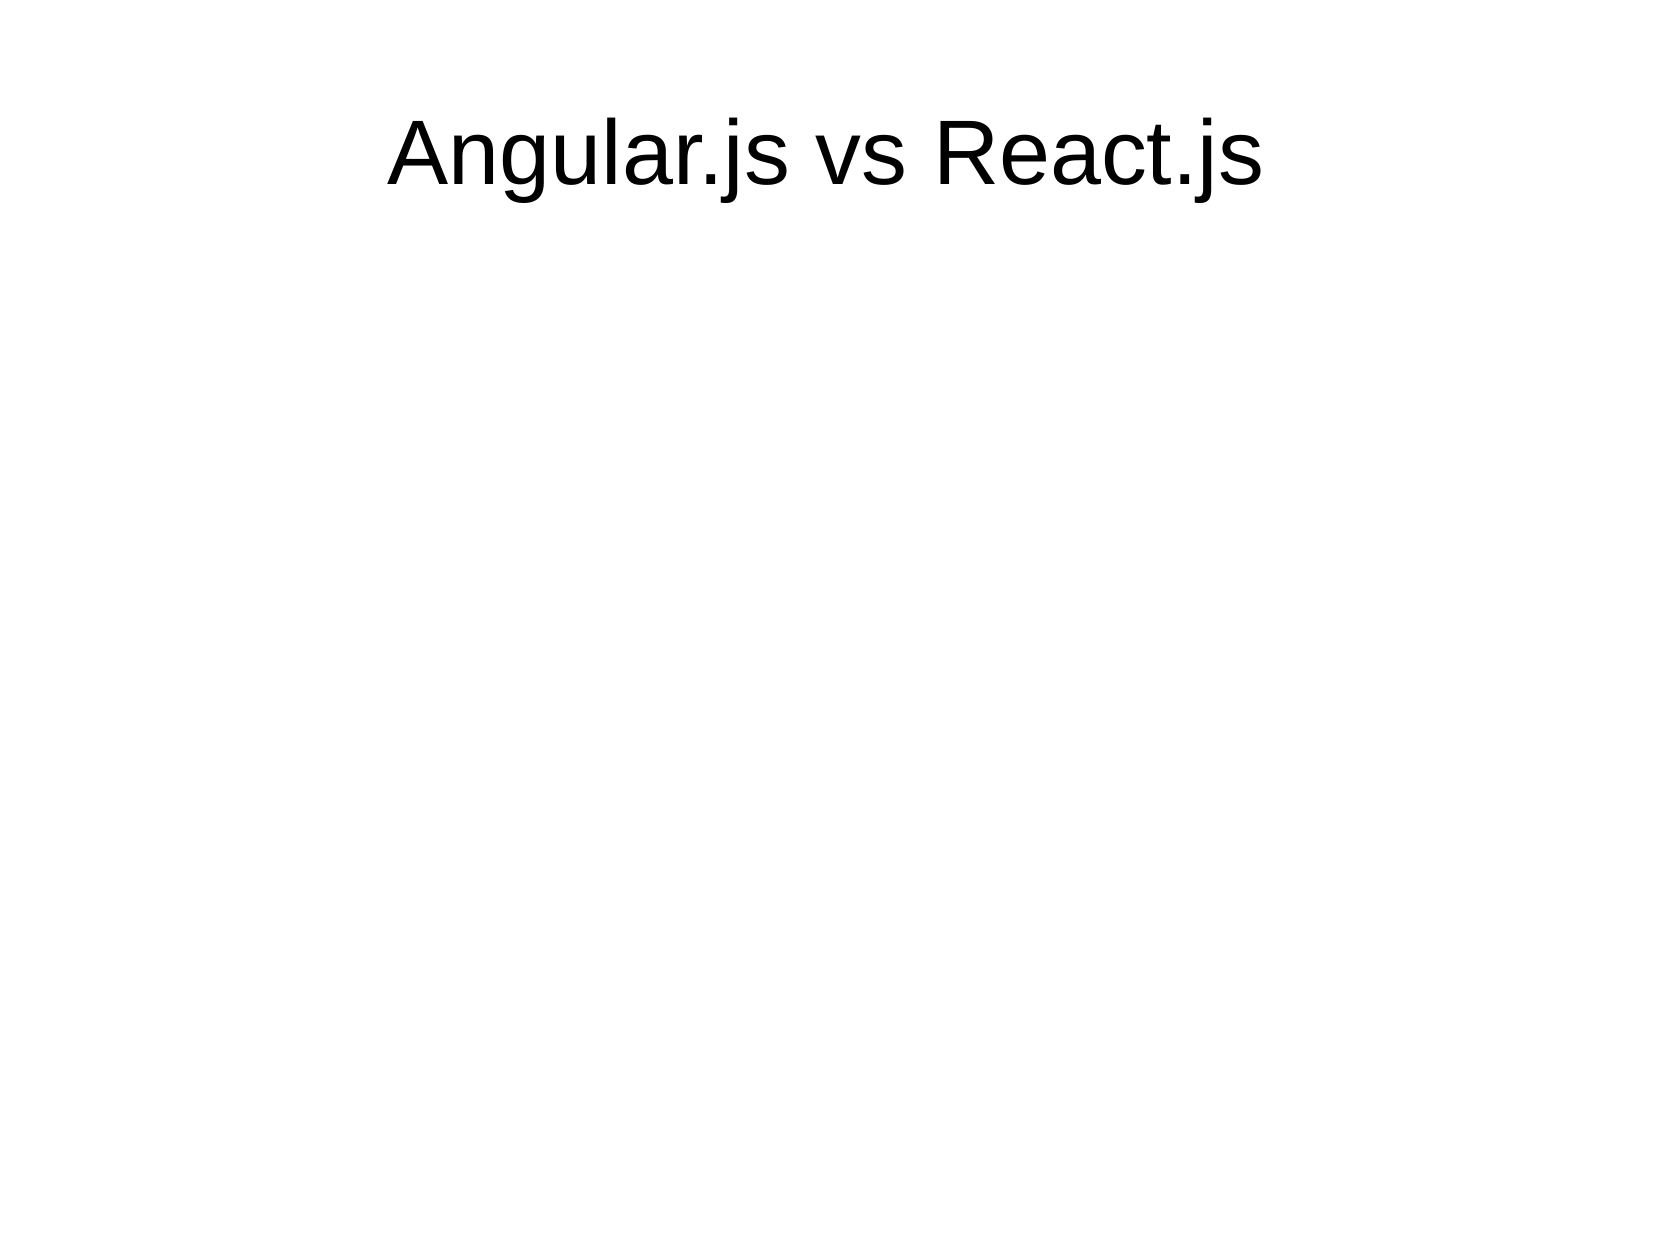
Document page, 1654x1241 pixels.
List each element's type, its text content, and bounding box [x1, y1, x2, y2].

title Angular.js vs React.js [82, 49, 1571, 257]
